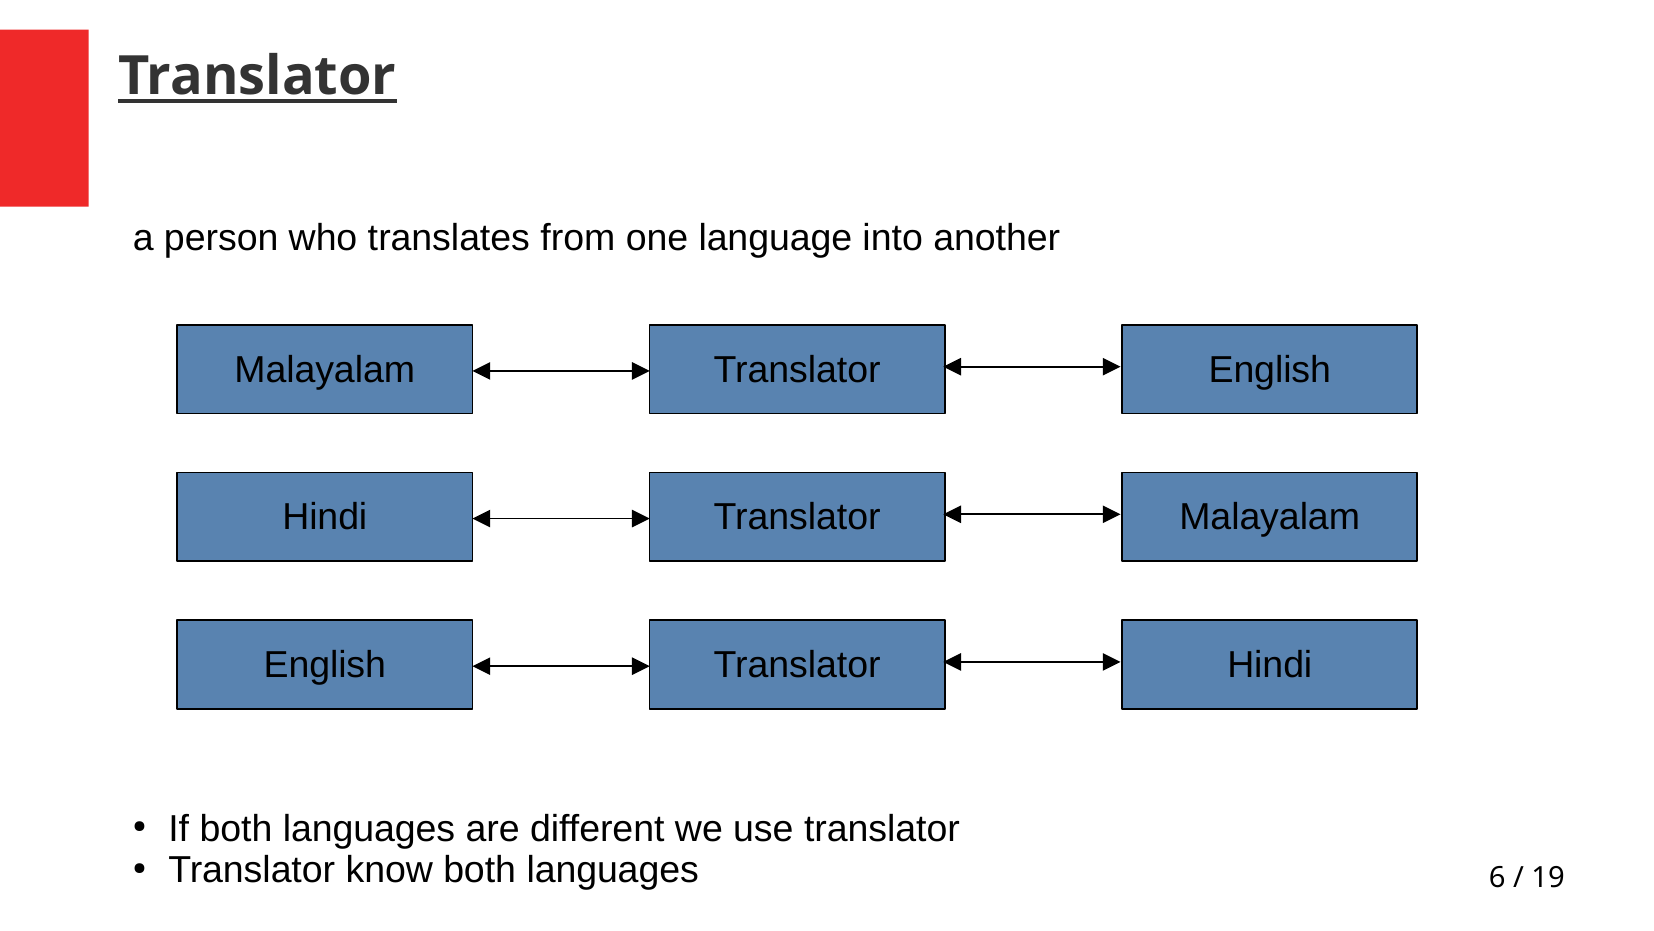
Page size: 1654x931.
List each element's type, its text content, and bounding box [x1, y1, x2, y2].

title Translator [118, 29, 1595, 119]
text_box If both languages are different we use translator Translator know both languages [118, 799, 1076, 857]
text_box Hindi [1122, 620, 1418, 709]
text_box Translator [649, 620, 945, 709]
text_box English [1122, 324, 1418, 414]
text_box Hindi [177, 472, 473, 562]
text_box Malayalam [1122, 472, 1418, 562]
text_box Translator [649, 472, 945, 562]
text_box English [177, 620, 473, 709]
text_box a person who translates from one language into another [118, 208, 1076, 266]
text_box Malayalam [177, 324, 473, 414]
text_box Translator [649, 324, 945, 414]
